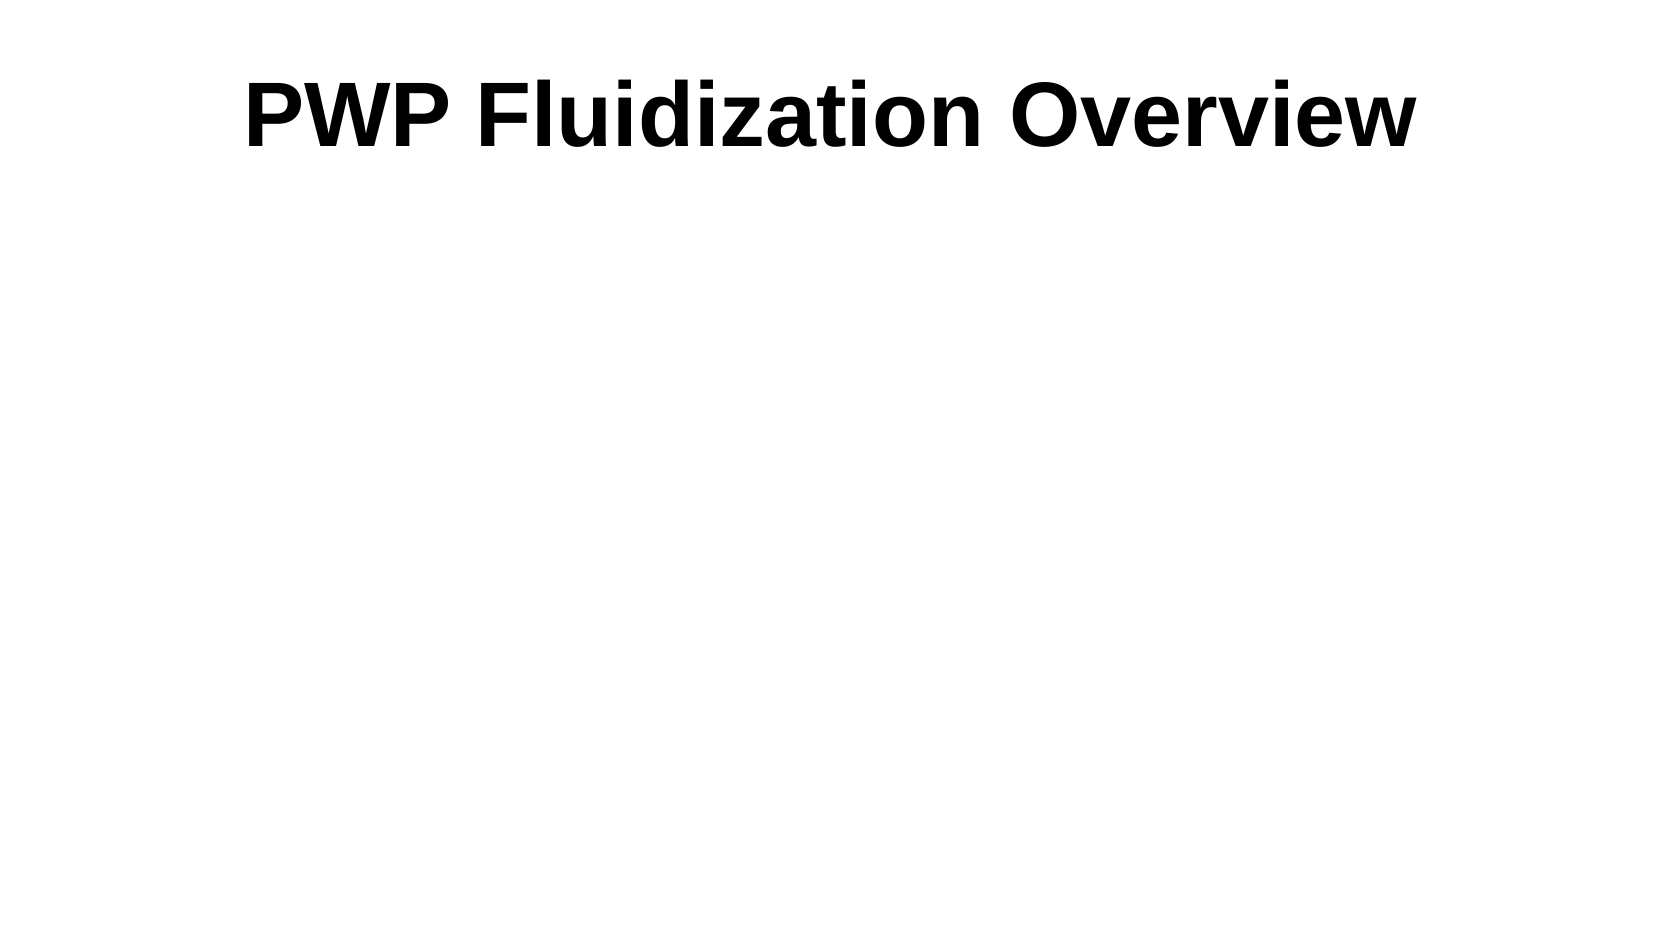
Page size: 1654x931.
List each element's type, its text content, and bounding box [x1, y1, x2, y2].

title PWP Fluidization Overview [86, 37, 1576, 193]
